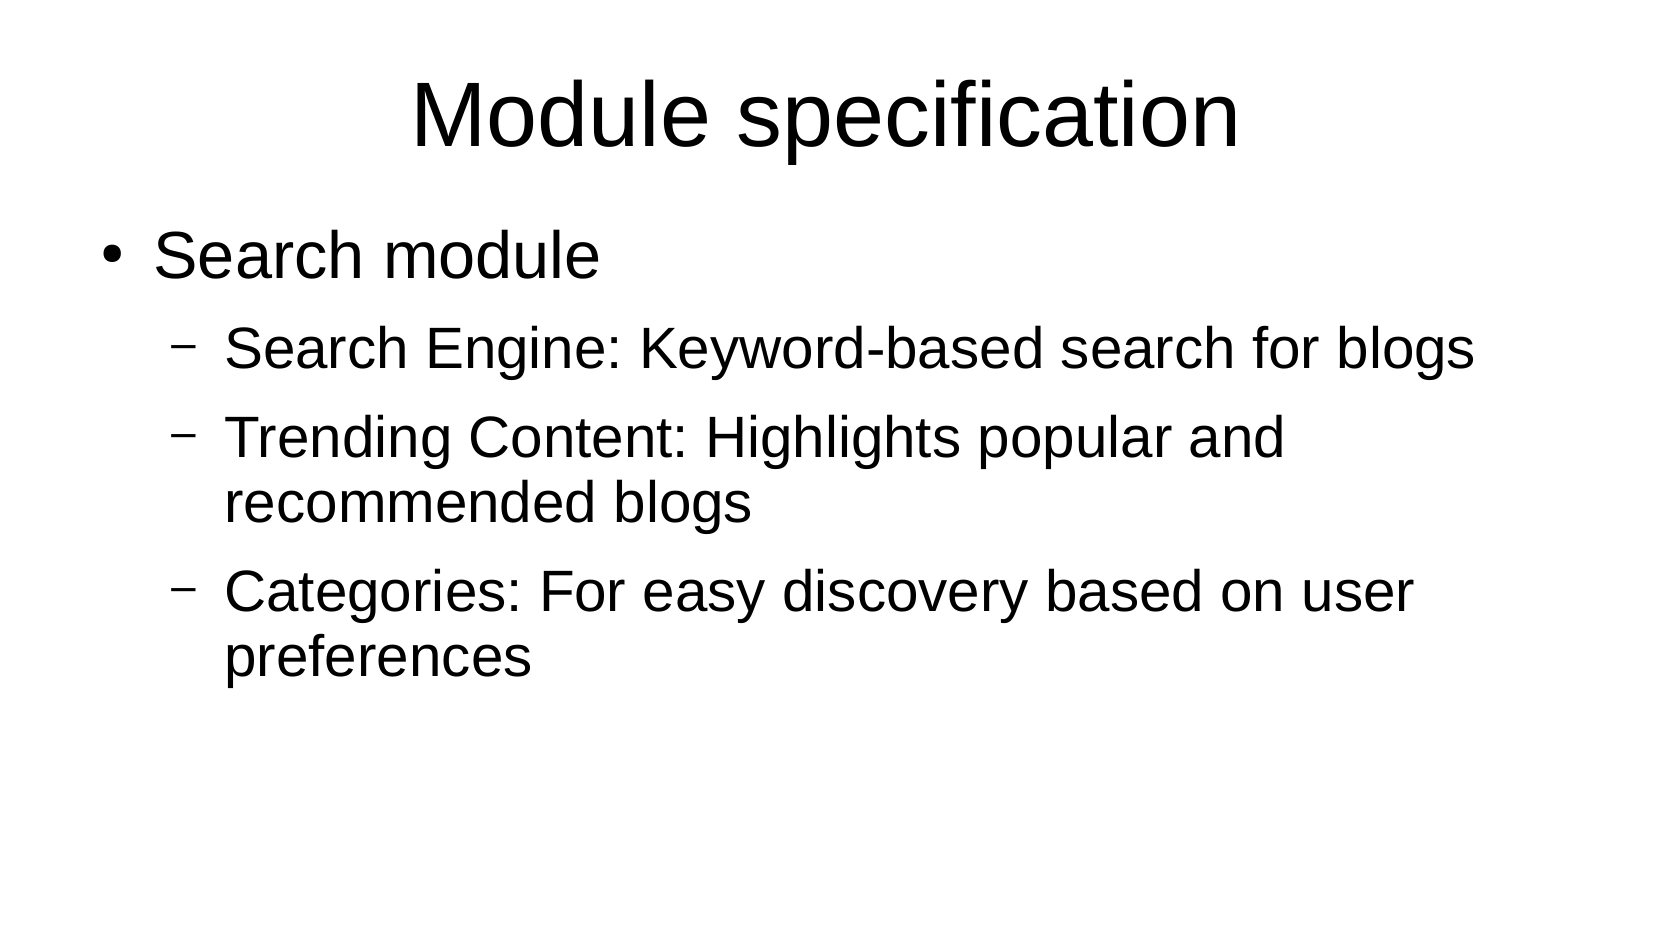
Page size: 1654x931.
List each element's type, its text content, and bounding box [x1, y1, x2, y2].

title Module specification [82, 37, 1571, 193]
list Search module Search Engine: Keyword-based search for blogs Trending Content: Highlights popular and recommended blogs Categories: For easy discovery based on user preferences [82, 217, 1571, 758]
